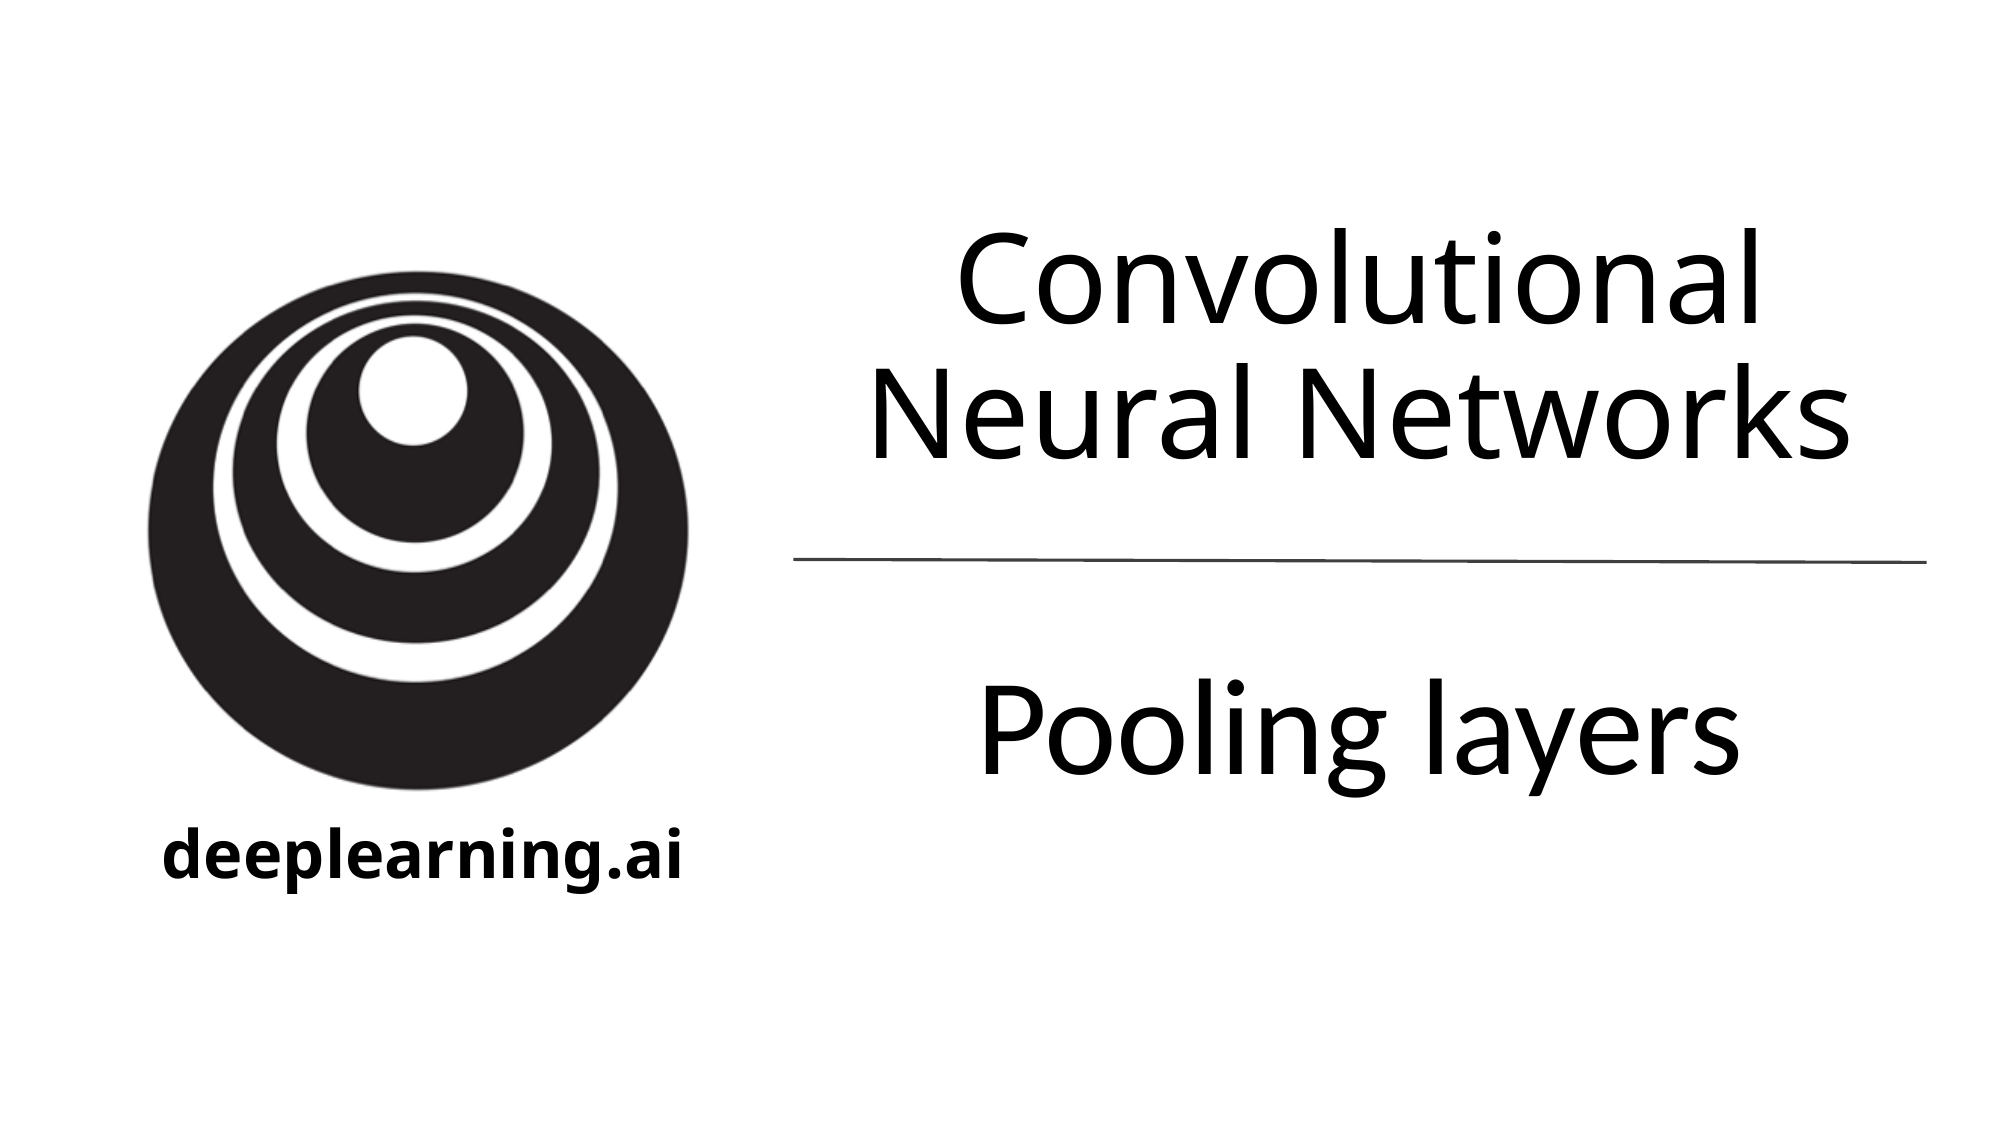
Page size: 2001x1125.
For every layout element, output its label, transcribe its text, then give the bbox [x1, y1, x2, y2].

text_box deeplearning.ai [56, 768, 790, 901]
text_box [179, 194, 669, 702]
picture [108, 234, 739, 768]
title Convolutional Neural Networks [848, 192, 1872, 493]
text_box Pooling layers [756, 629, 1964, 812]
